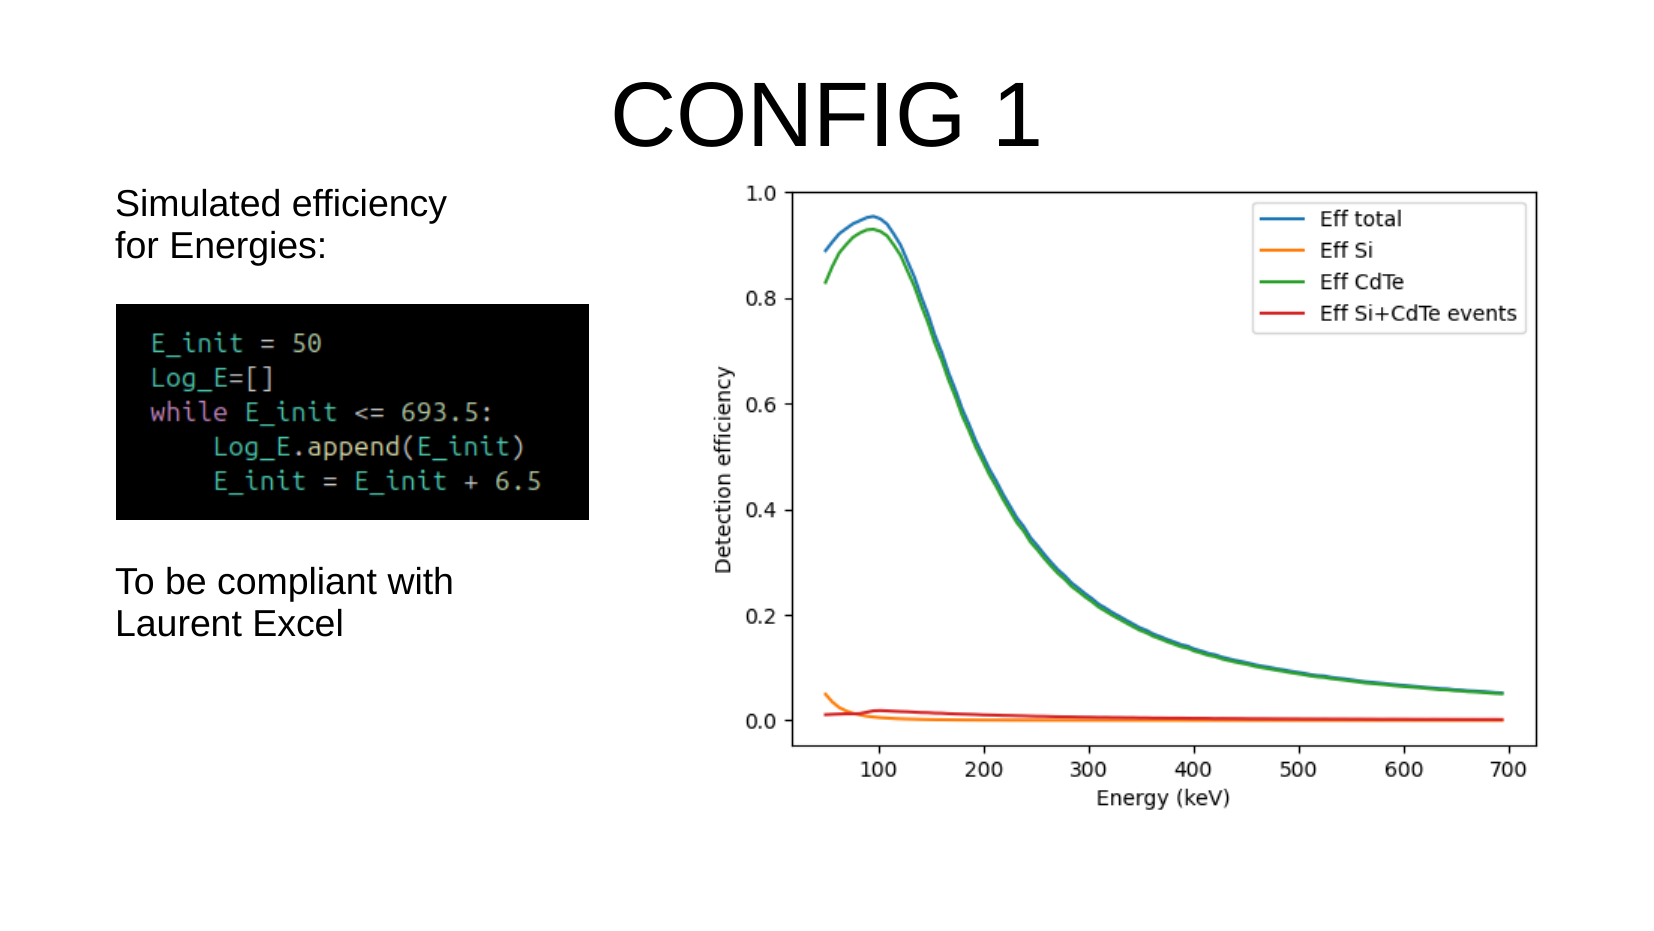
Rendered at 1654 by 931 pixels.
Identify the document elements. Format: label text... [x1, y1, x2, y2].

text_box Simulated efficiency for Energies: To be compliant with Laurent Excel [100, 193, 498, 695]
title CONFIG 1 [82, 37, 1571, 193]
picture [672, 105, 1632, 826]
picture [116, 304, 589, 521]
